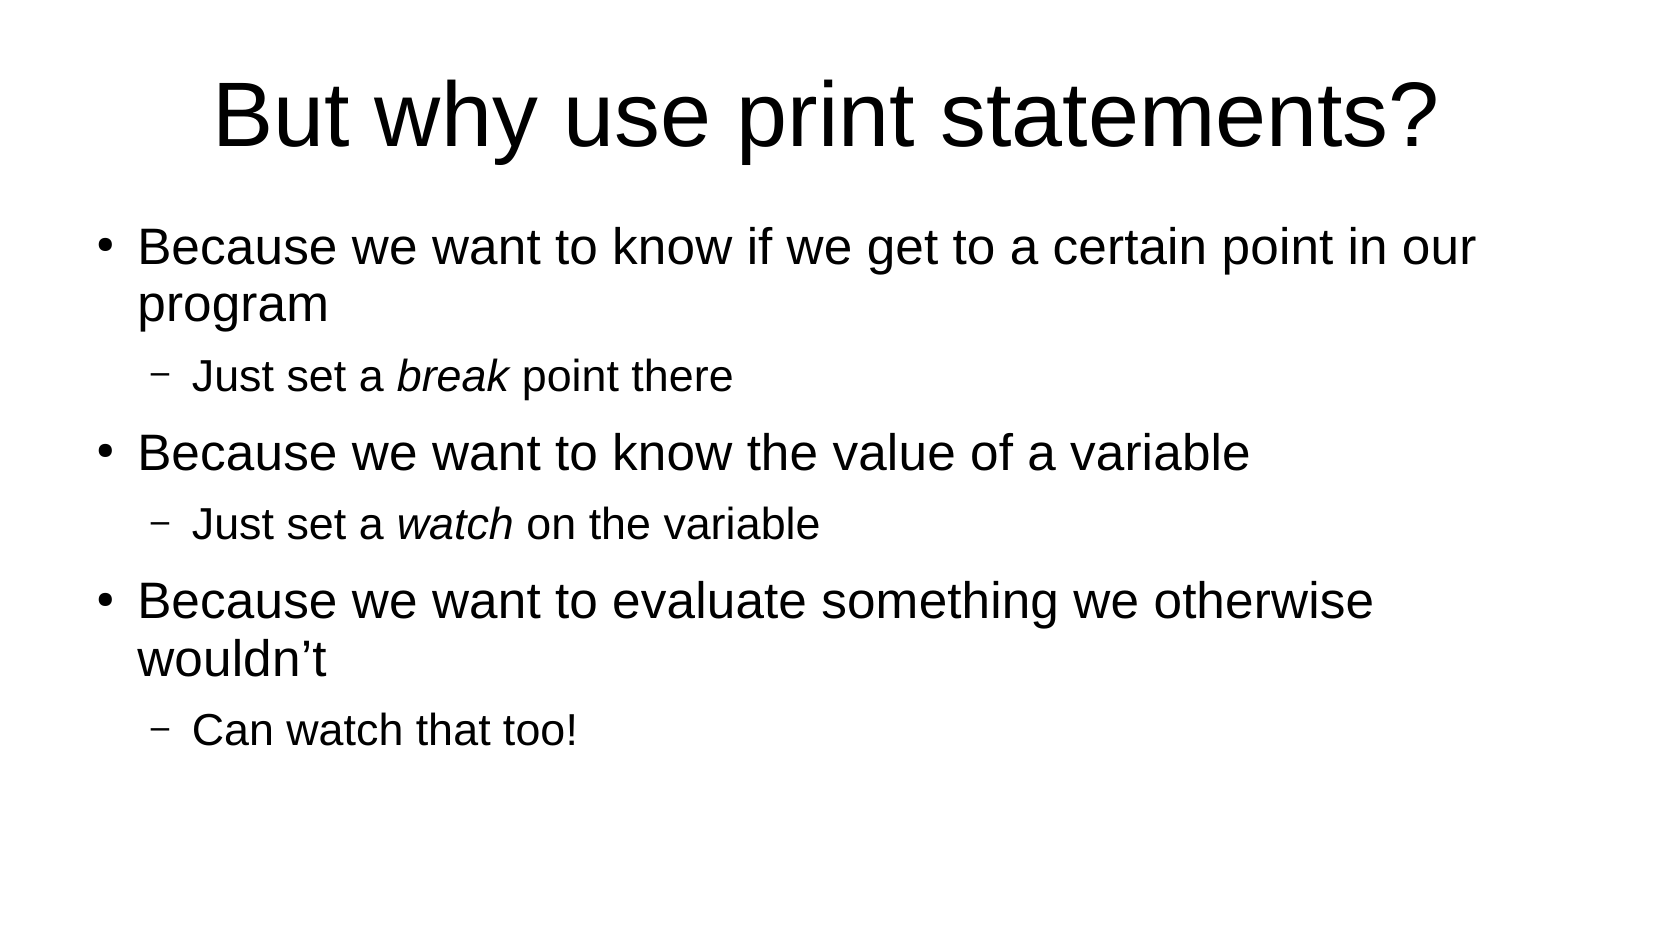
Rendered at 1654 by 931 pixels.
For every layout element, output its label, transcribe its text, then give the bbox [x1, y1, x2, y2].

list Because we want to know if we get to a certain point in our program Just set a break point there Because we want to know the value of a variable Just set a watch on the variable Because we want to evaluate something we otherwise wouldn’t Can watch that too! [82, 217, 1571, 758]
title But why use print statements? [82, 37, 1571, 193]
